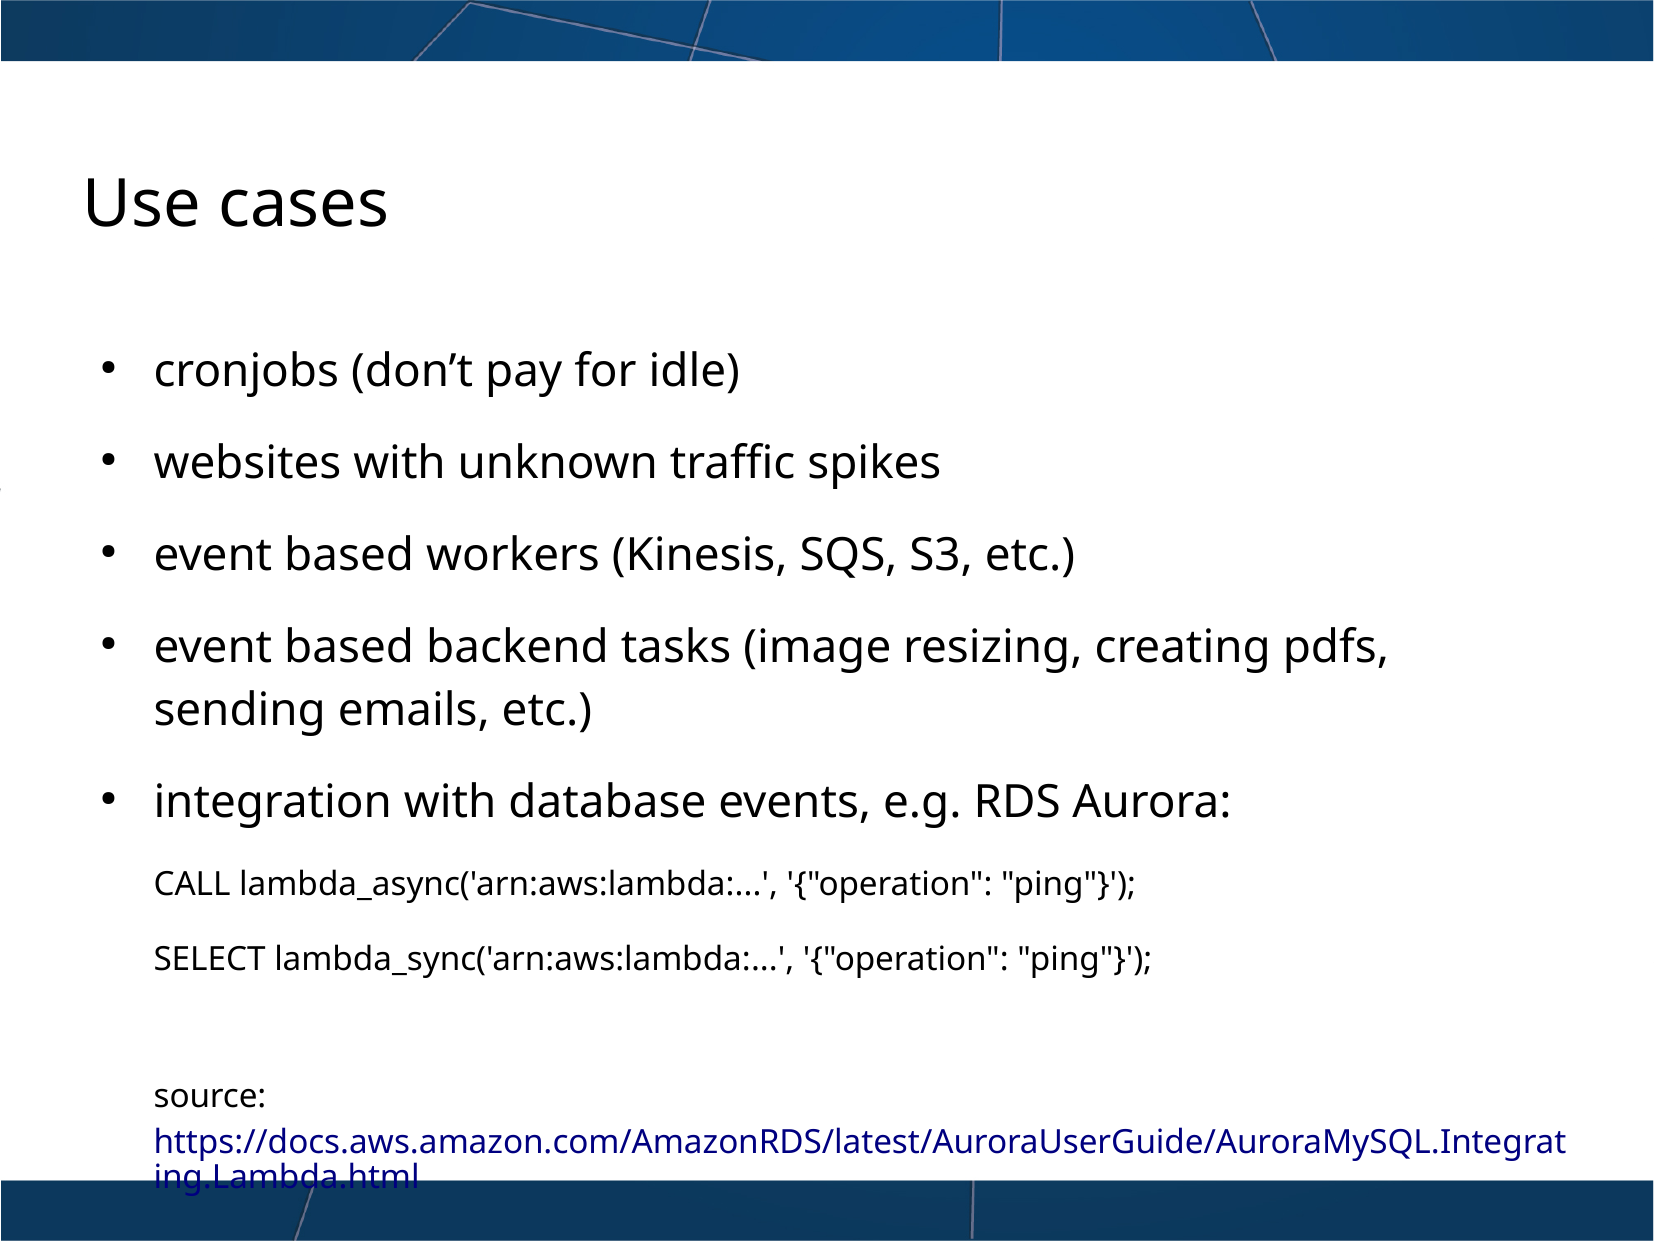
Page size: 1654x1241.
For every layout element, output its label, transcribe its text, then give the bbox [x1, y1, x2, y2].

list cronjobs (don’t pay for idle) websites with unknown traffic spikes event based workers (Kinesis, SQS, S3, etc.) event based backend tasks (image resizing, creating pdfs, sending emails, etc.) integration with database events, e.g. RDS Aurora: CALL lambda_async('arn:aws:lambda:...', '{"operation": "ping"}'); SELECT lambda_sync('arn:aws:lambda:...', '{"operation": "ping"}'); source: https://docs.aws.amazon.com/AmazonRDS/latest/AuroraUserGuide/AuroraMySQL.Integrating.Lambda.html [82, 337, 1571, 1072]
picture [0, 0, 1654, 1241]
title Use cases [82, 104, 1571, 297]
